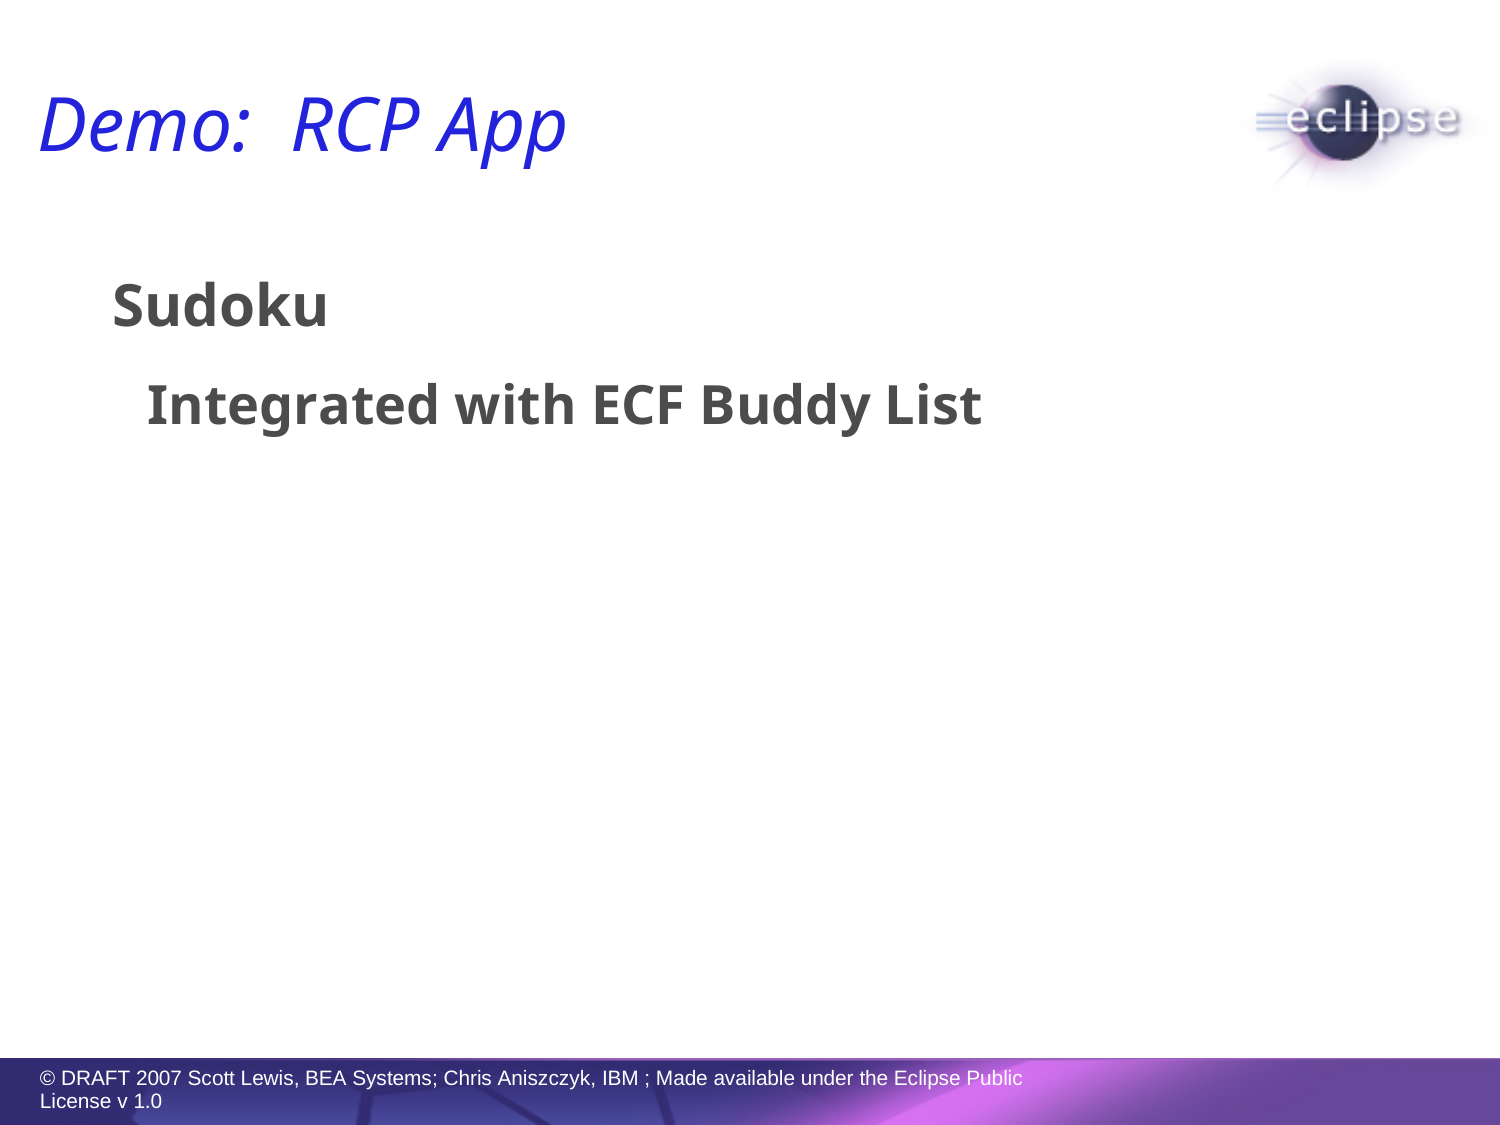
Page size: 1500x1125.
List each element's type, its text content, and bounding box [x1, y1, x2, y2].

title Demo: RCP App [37, 78, 1234, 170]
picture [1222, 60, 1500, 191]
picture [0, 1058, 1500, 1125]
list Sudoku Integrated with ECF Buddy List [112, 262, 1388, 1006]
